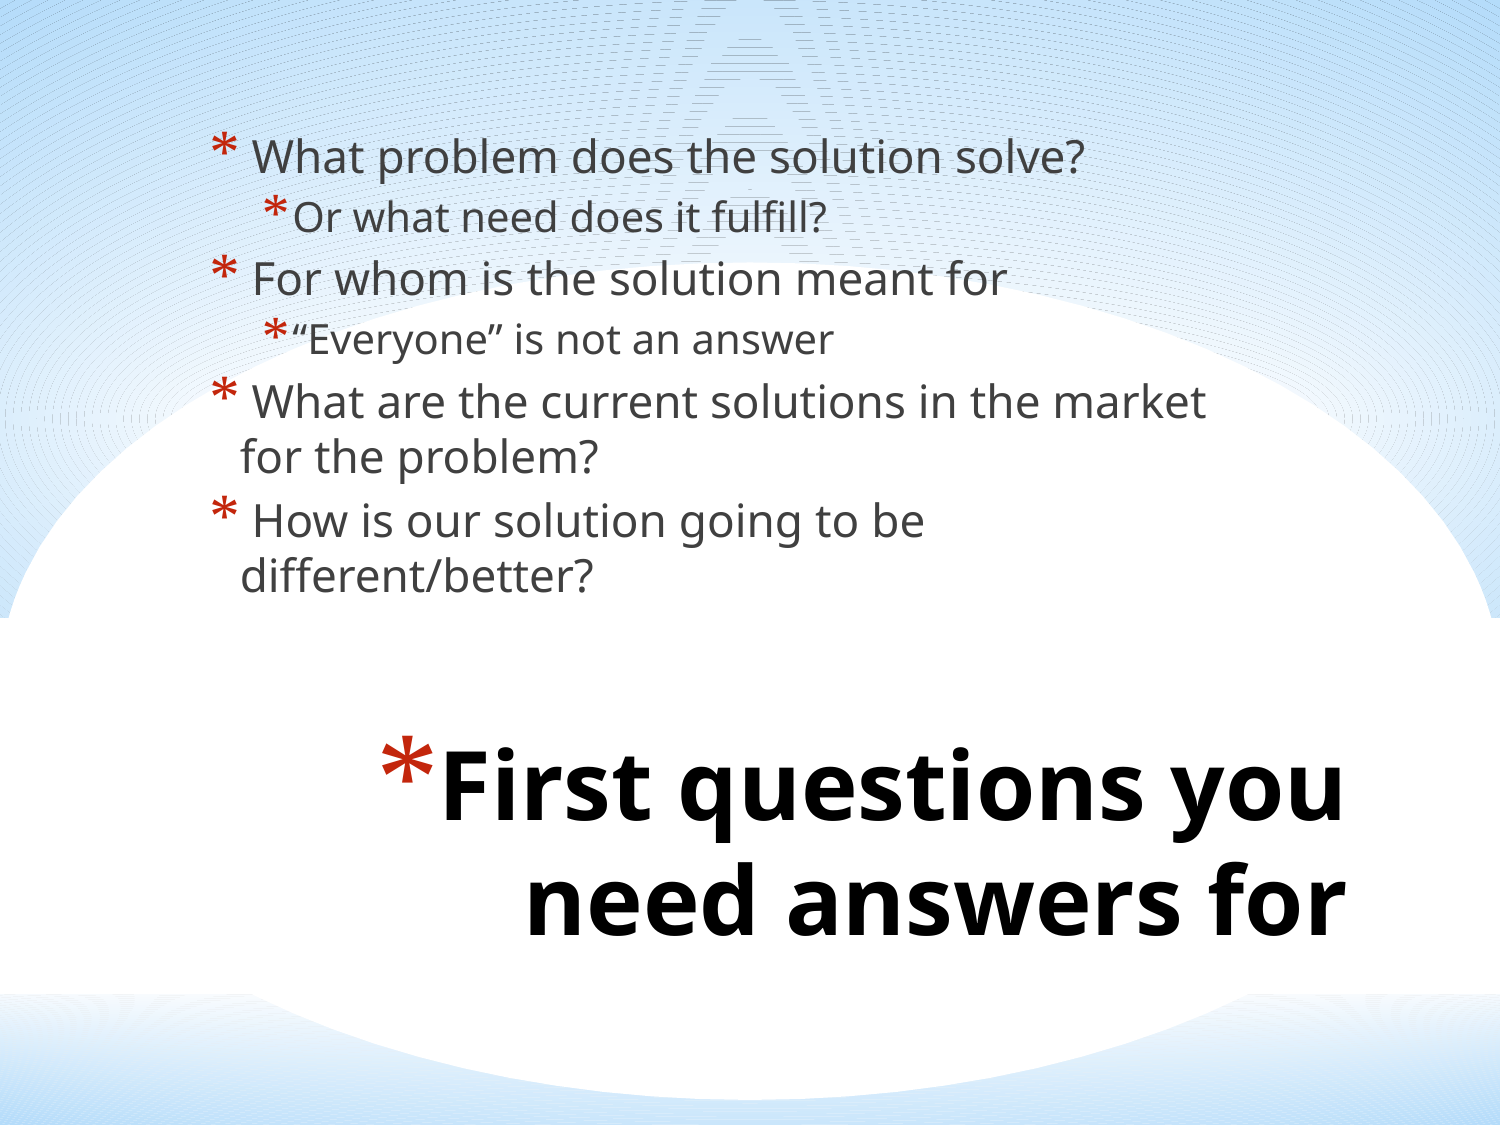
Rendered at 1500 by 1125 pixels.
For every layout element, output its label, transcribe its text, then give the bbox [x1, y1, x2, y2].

list What problem does the solution solve? Or what need does it fulfill? For whom is the solution meant for “Everyone” is not an answer What are the current solutions in the market for the problem? How is our solution going to be different/better? [187, 120, 1238, 690]
title First questions you need answers for [294, 717, 1363, 905]
